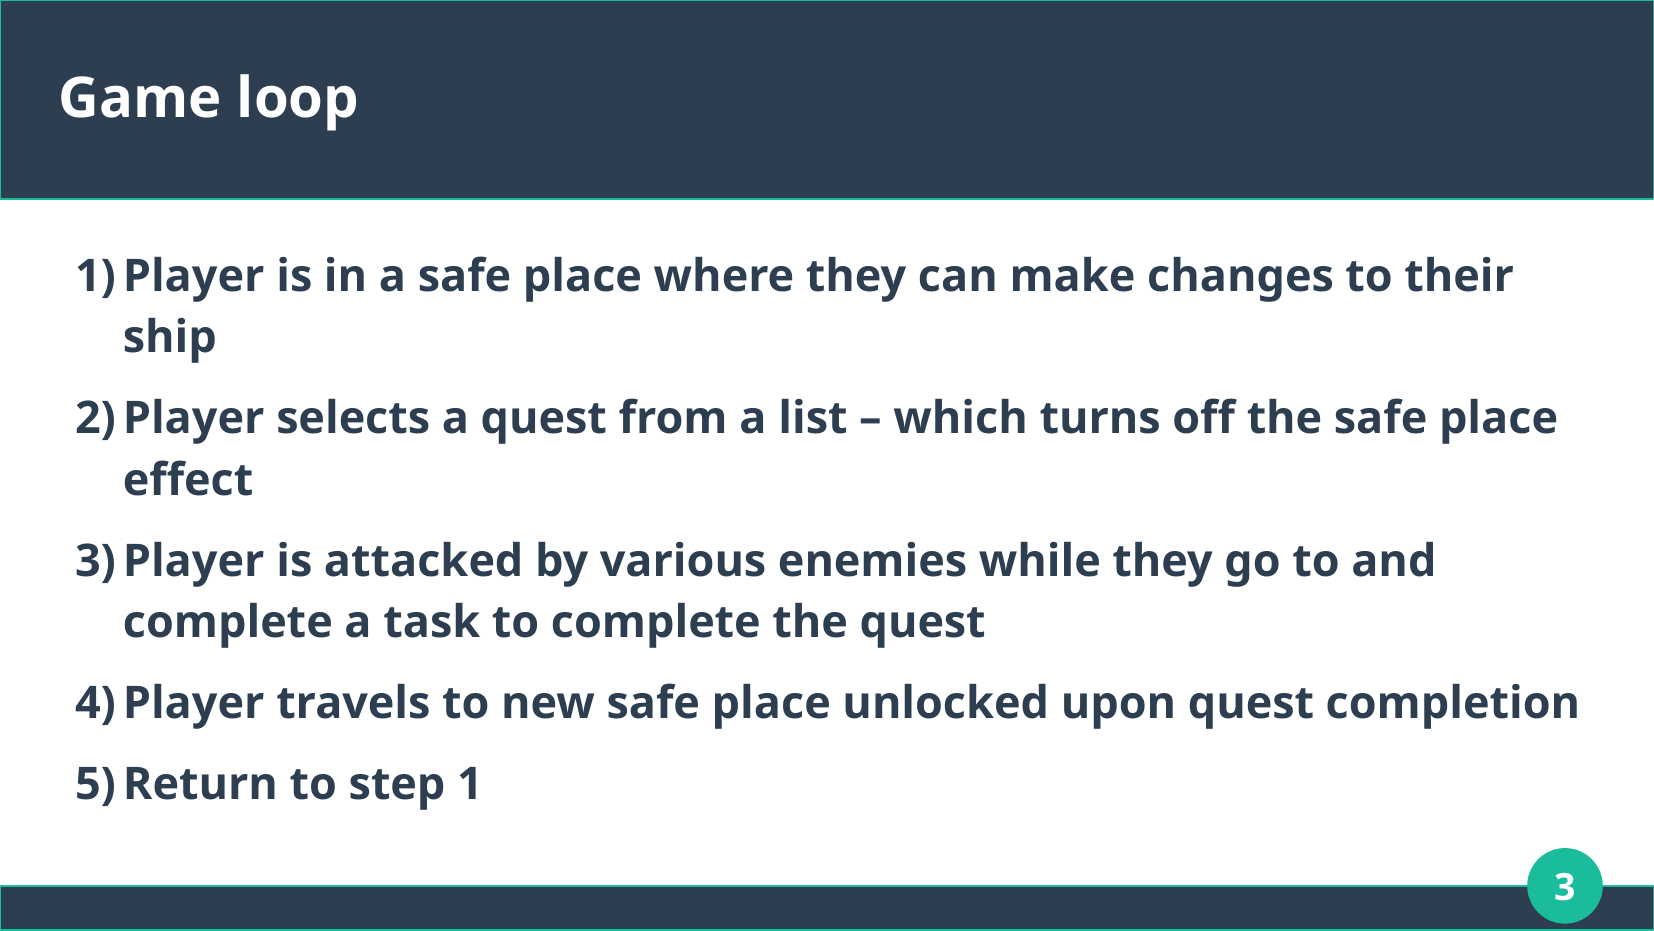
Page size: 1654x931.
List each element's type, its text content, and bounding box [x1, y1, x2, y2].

list Player is in a safe place where they can make changes to their ship Player selects a quest from a list – which turns off the safe place effect Player is attacked by various enemies while they go to and complete a task to complete the quest Player travels to new safe place unlocked upon quest completion Return to step 1 [59, 243, 1595, 864]
title Game loop [59, 37, 1595, 155]
